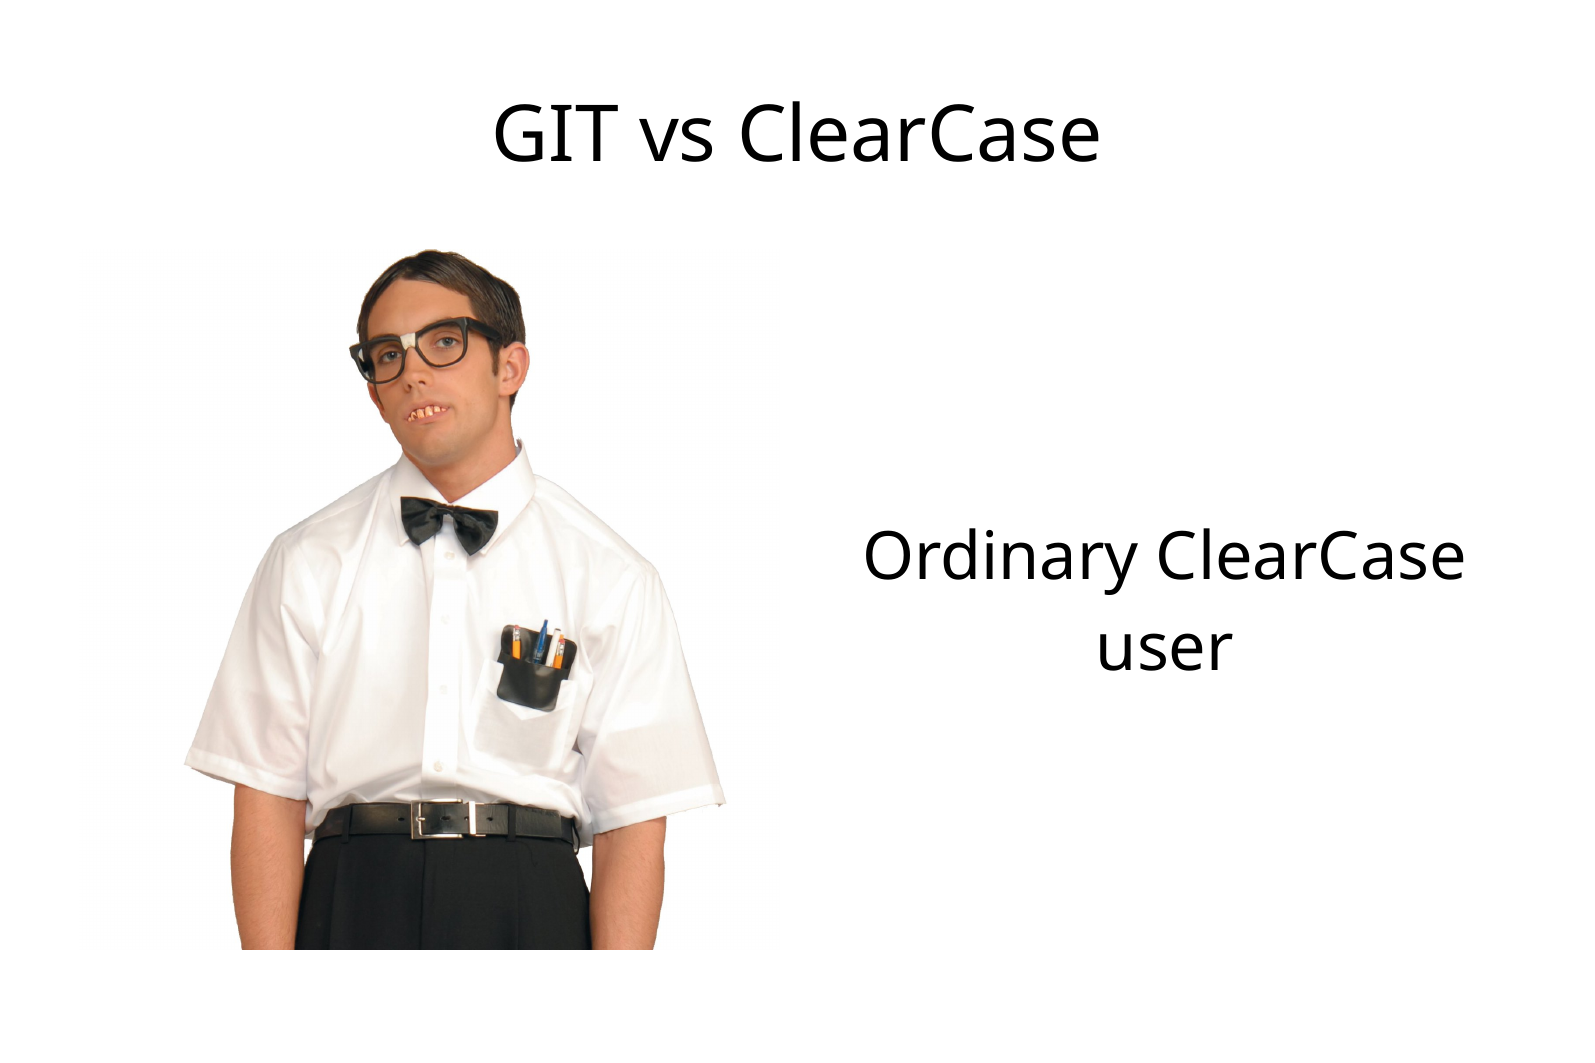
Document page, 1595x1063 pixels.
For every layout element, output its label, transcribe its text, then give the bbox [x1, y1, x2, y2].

picture [79, 249, 780, 950]
list Ordinary ClearCase user [814, 248, 1516, 951]
title GIT vs ClearCase [79, 42, 1515, 220]
